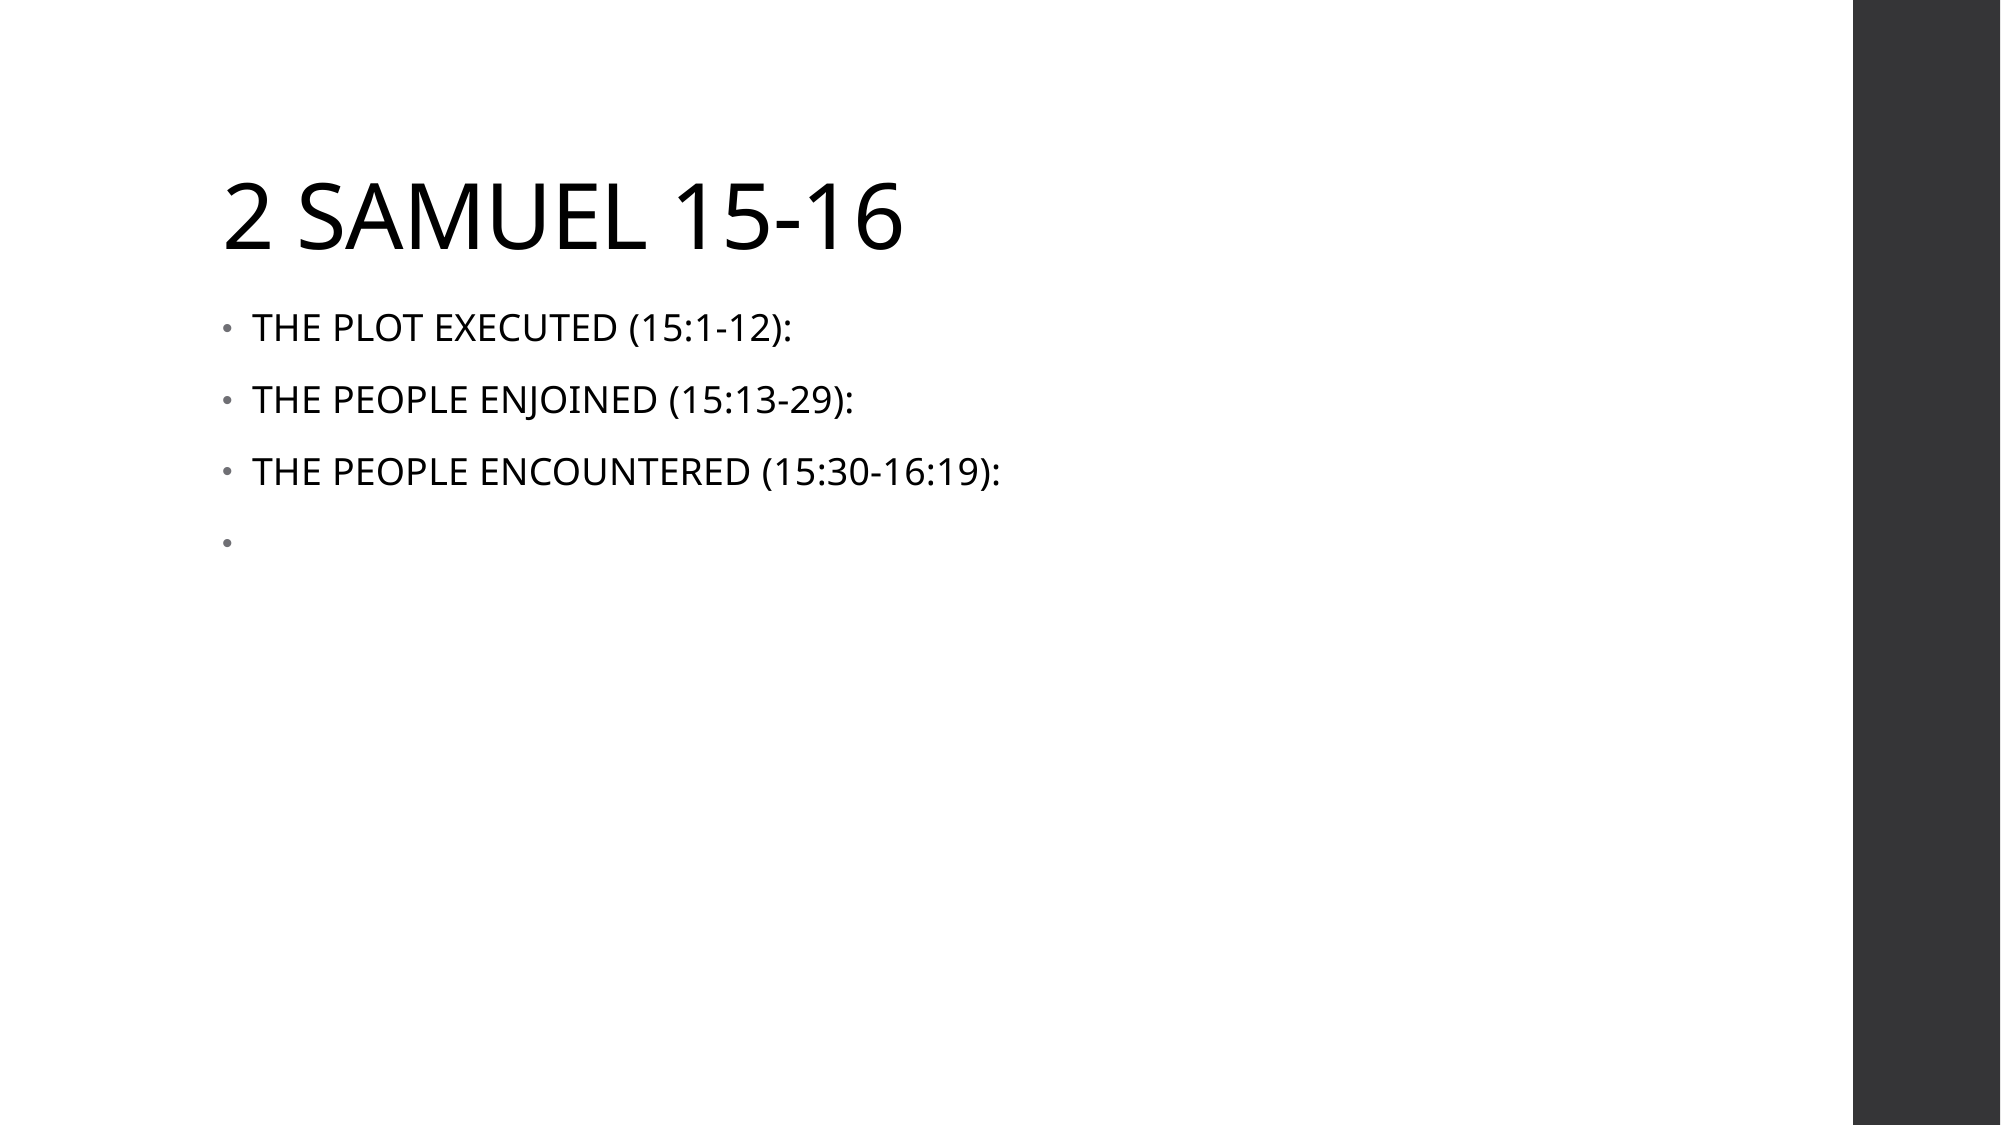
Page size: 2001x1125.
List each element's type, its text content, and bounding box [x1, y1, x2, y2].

list THE PLOT EXECUTED (15:1-12): THE PEOPLE ENJOINED (15:13-29): THE PEOPLE ENCOUNTERED (15:30-16:19): [206, 299, 1617, 1014]
title 2 SAMUEL 15-16 [206, 60, 1797, 278]
